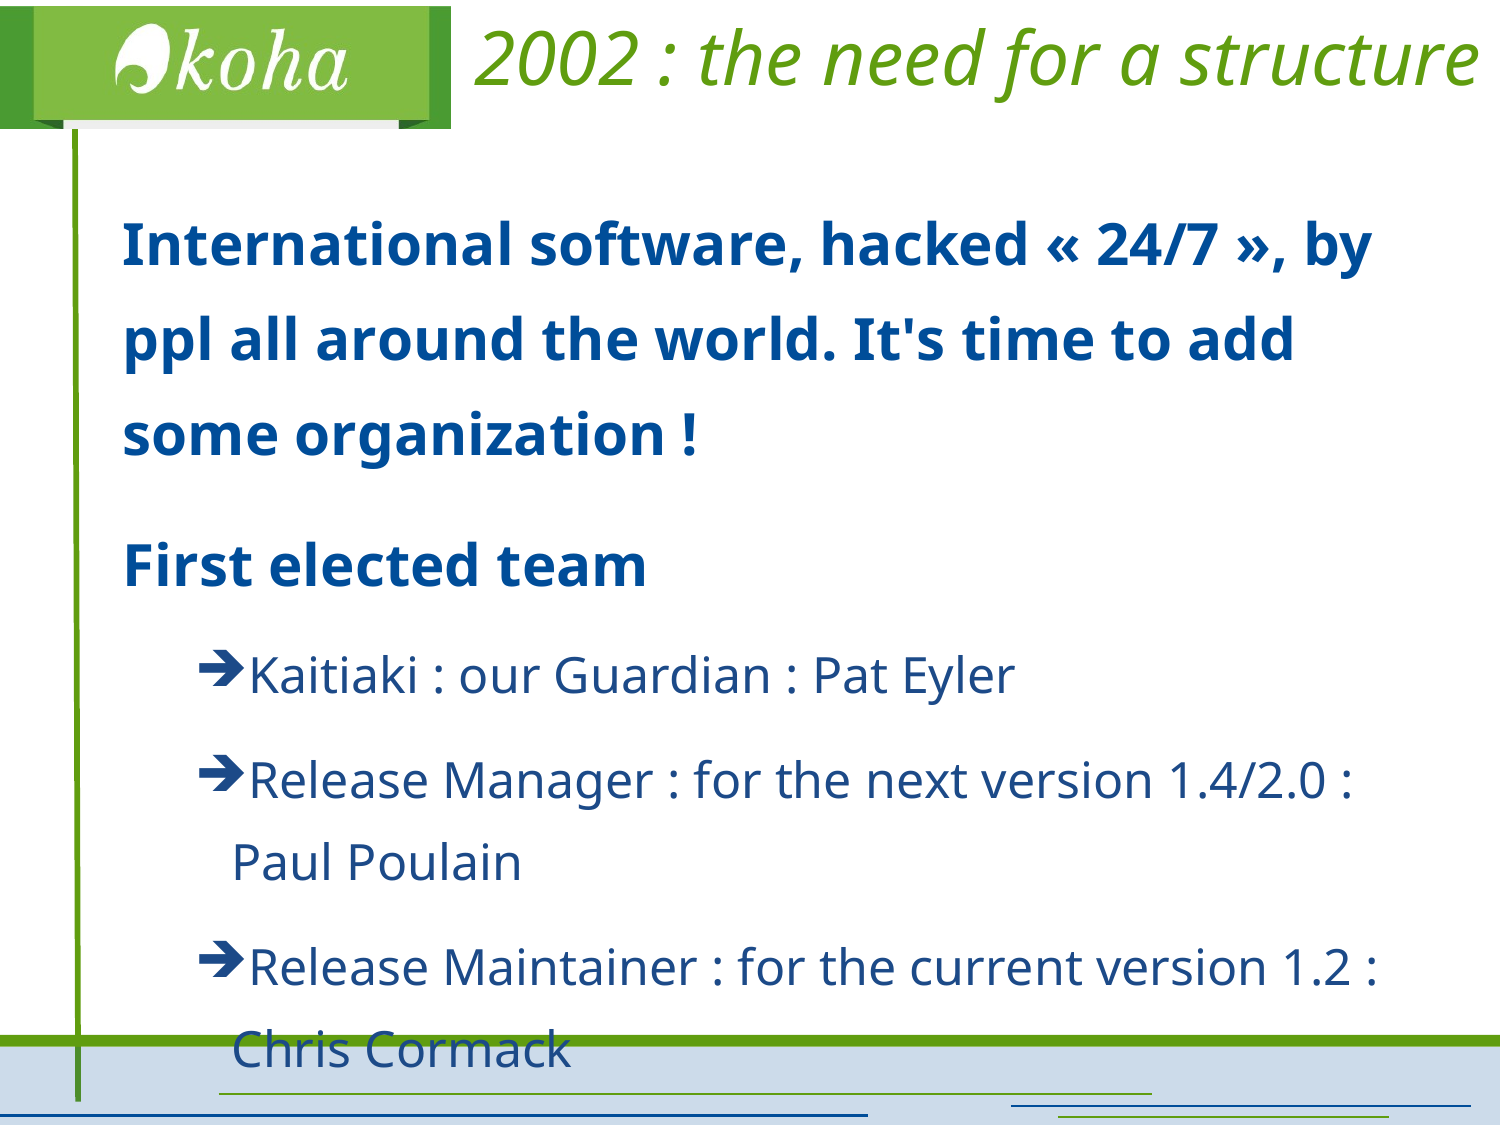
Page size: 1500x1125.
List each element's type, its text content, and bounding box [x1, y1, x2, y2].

title 2002 : the need for a structure [450, 0, 1500, 113]
picture [0, 0, 451, 129]
list International software, hacked « 24/7 », by ppl all around the world. It's time to add some organization ! First elected team Kaitiaki : our Guardian : Pat Eyler Release Manager : for the next version 1.4/2.0 : Paul Poulain Release Maintainer : for the current version 1.2 : Chris Cormack QA manager : Ingrid, then no-one Doc manager : Nicolas Rosasco [118, 187, 1463, 1125]
